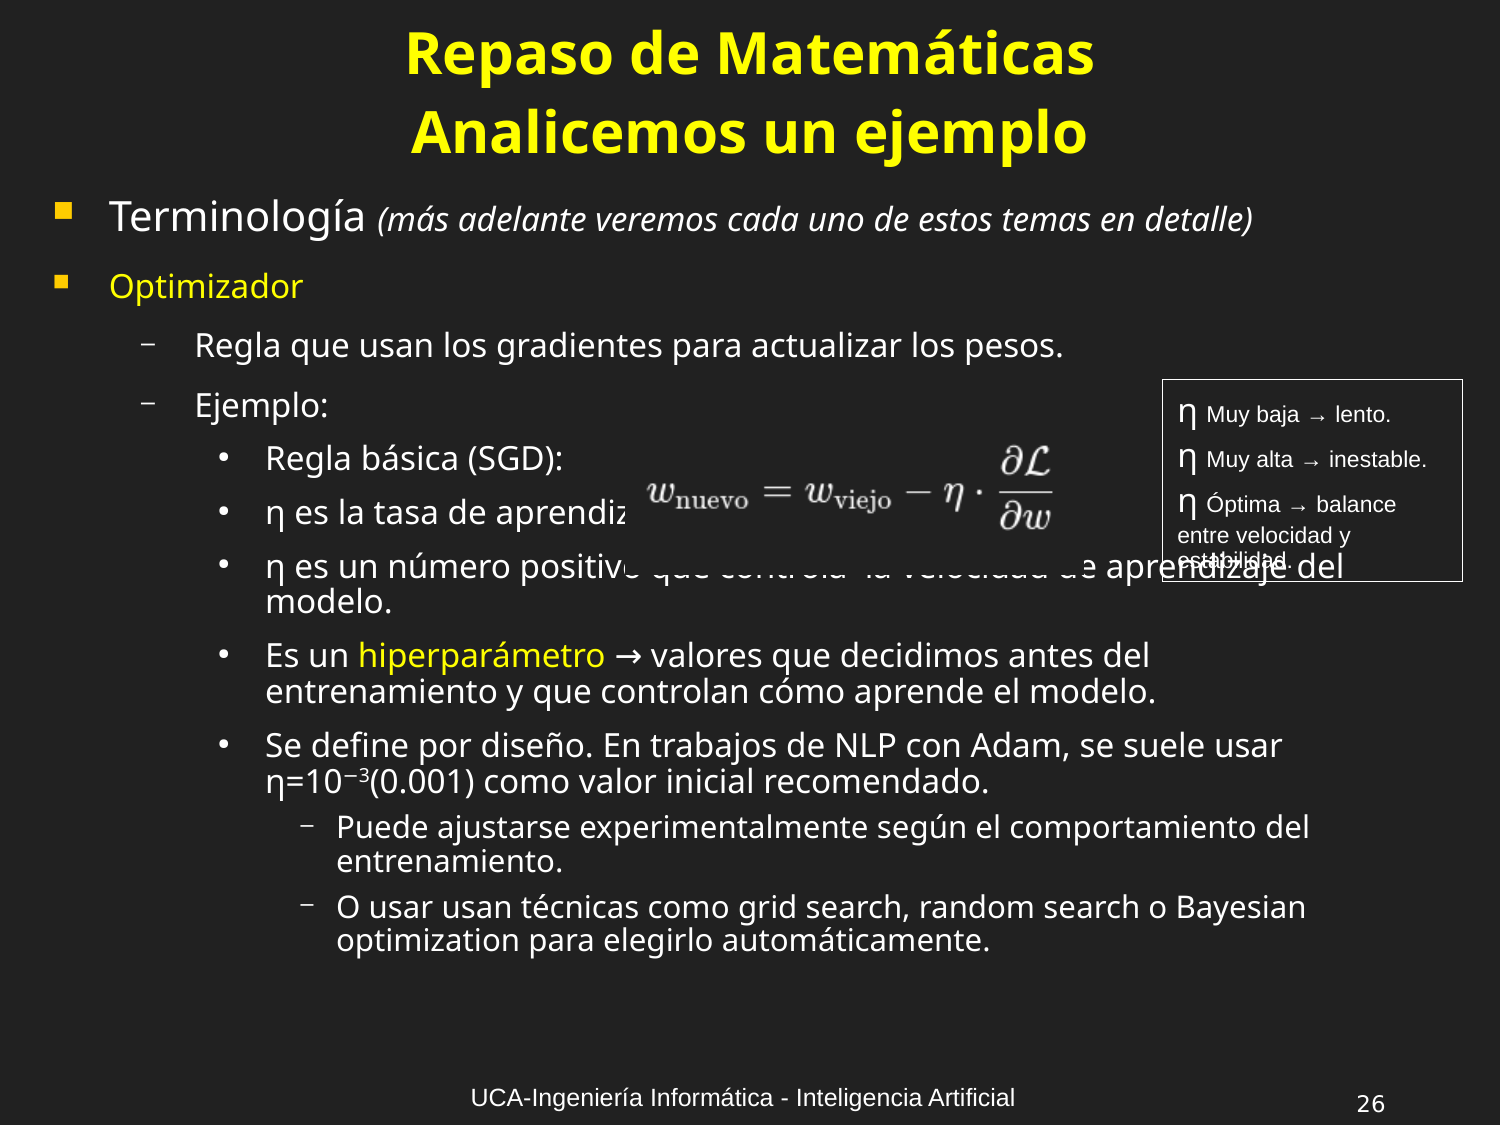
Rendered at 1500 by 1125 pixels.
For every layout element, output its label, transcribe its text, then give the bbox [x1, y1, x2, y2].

title Repaso de Matemáticas Analicemos un ejemplo [75, 33, 1426, 150]
text_box η Muy baja → lento. η Muy alta → inestable. η Óptima → balance entre velocidad y estabilidad. [1162, 379, 1463, 563]
list Terminología (más adelante veremos cada uno de estos temas en detalle) Optimizador Regla que usan los gradientes para actualizar los pesos. Ejemplo: Regla básica (SGD): η es la tasa de aprendizaje (learning rate). η es un número positivo que controla la velocidad de aprendizaje del modelo. Es un hiperparámetro → valores que decidimos antes del entrenamiento y que controlan cómo aprende el modelo. Se define por diseño. En trabajos de NLP con Adam, se suele usar η=10−3(0.001) como valor inicial recomendado. Puede ajustarse experimentalmente según el comportamiento del entrenamiento. O usar usan técnicas como grid search, random search o Bayesian optimization para elegirlo automáticamente. [37, 187, 1388, 901]
picture [625, 424, 1084, 575]
